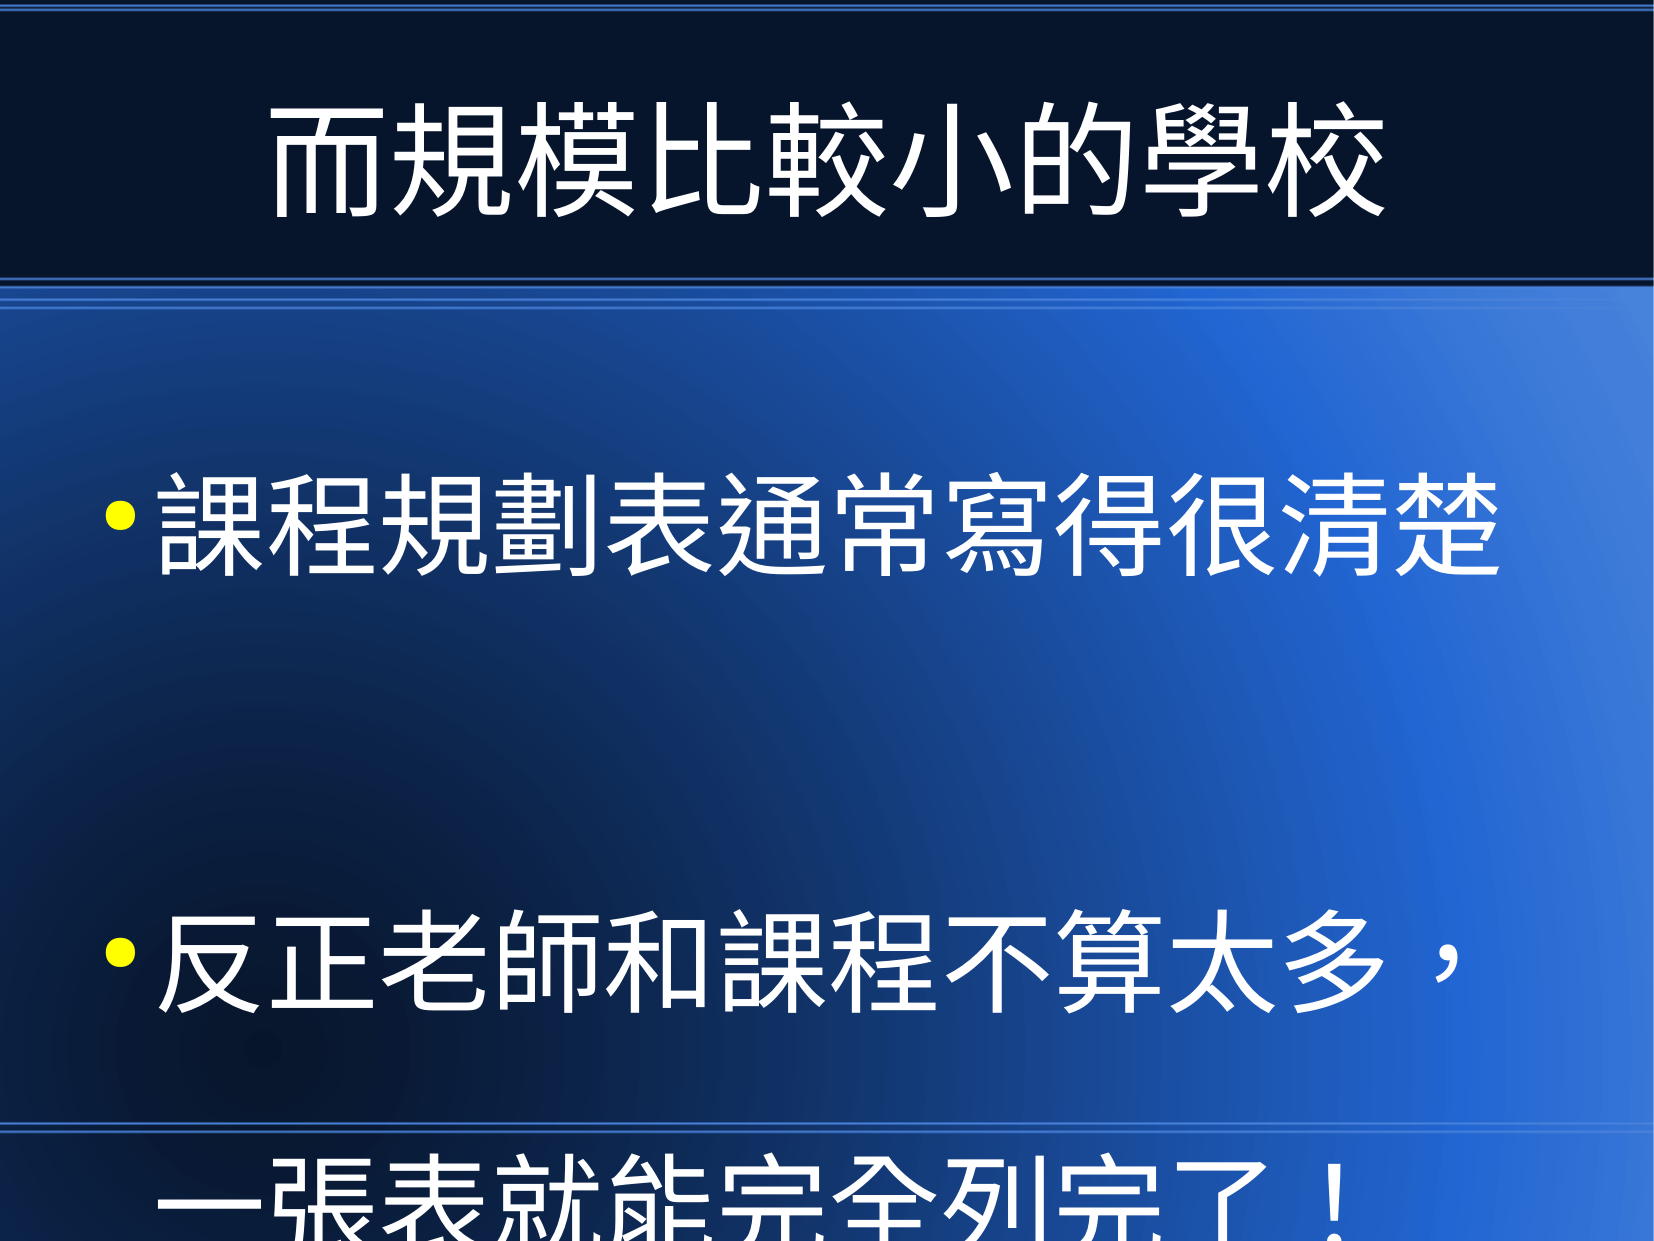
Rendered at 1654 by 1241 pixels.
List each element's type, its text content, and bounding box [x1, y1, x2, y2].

picture [0, 0, 1654, 1241]
title 而規模比較小的學校 [82, 49, 1571, 257]
list 課程規劃表通常寫得很清楚 反正老師和課程不算太多，一張表就能完全列完了！ [82, 355, 1571, 1241]
